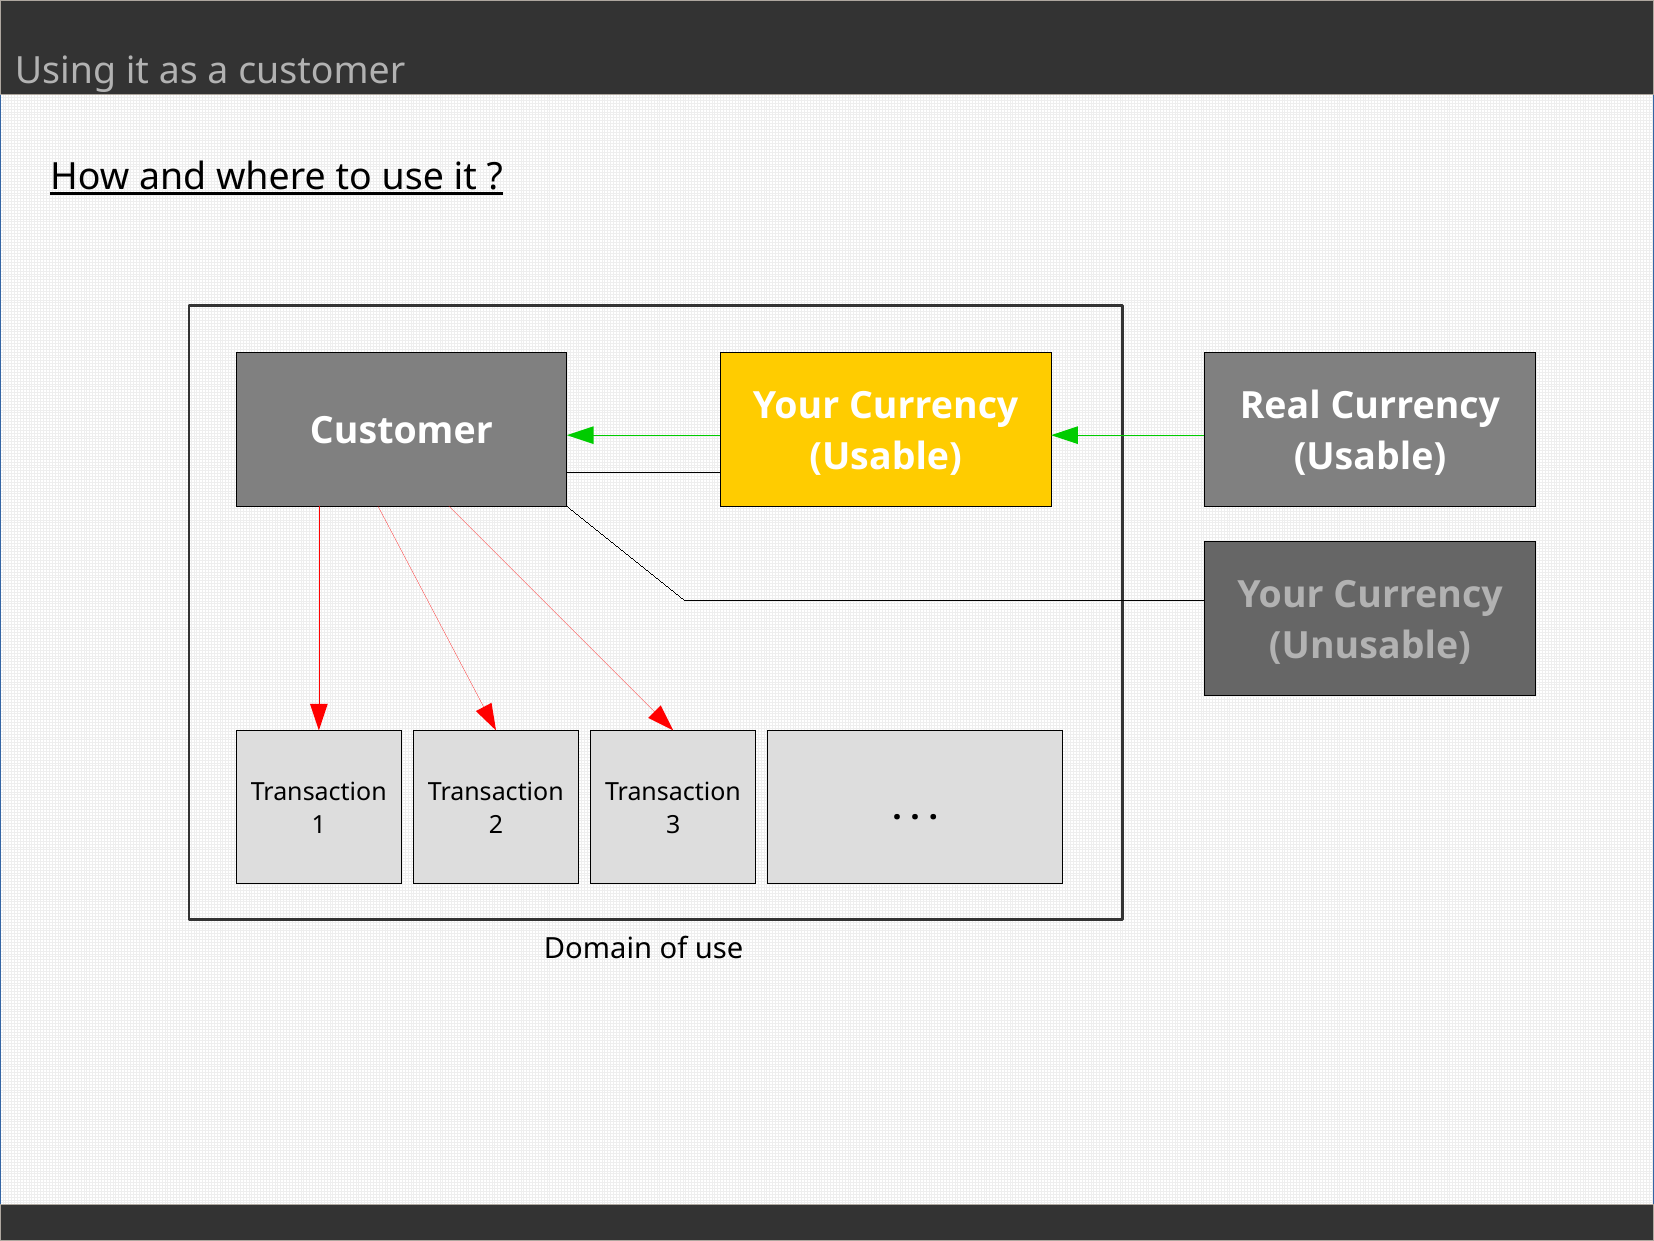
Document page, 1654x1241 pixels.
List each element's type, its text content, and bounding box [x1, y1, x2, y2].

text_box Transaction 3 [590, 730, 756, 884]
text_box Transaction 1 [236, 730, 402, 884]
text_box Customer [236, 352, 567, 507]
text_box Transaction 2 [413, 730, 579, 884]
text_box Your Currency (Unusable) [1204, 541, 1536, 696]
text_box Domain of use [507, 919, 780, 969]
text_box Using it as a customer [0, 35, 650, 95]
text_box [0, 0, 1654, 1241]
text_box . . . [767, 730, 1063, 884]
text_box How and where to use it ? [35, 141, 556, 201]
text_box Real Currency (Usable) [1204, 352, 1536, 507]
text_box Your Currency (Usable) [720, 352, 1052, 507]
